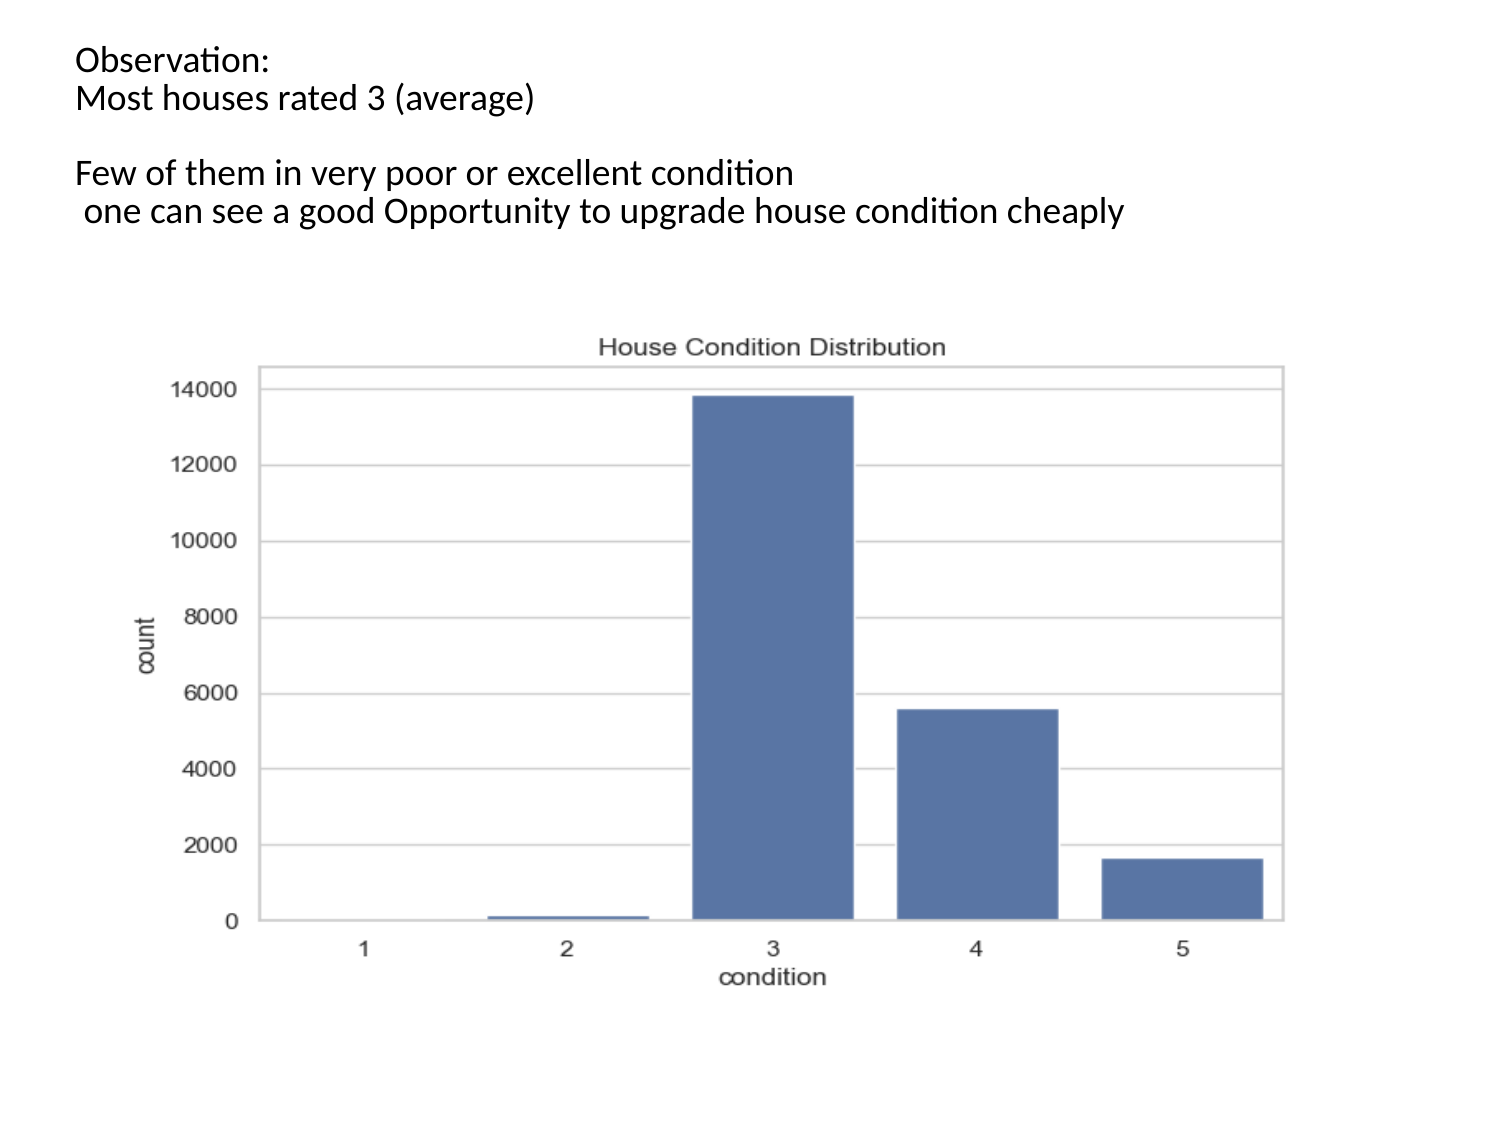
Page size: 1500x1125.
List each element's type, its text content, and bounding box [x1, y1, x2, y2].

title Observation: Most houses rated 3 (average) Few of them in very poor or excellent condition one can see a good Opportunity to upgrade house condition cheaply [75, 44, 1425, 234]
picture [118, 324, 1300, 1004]
